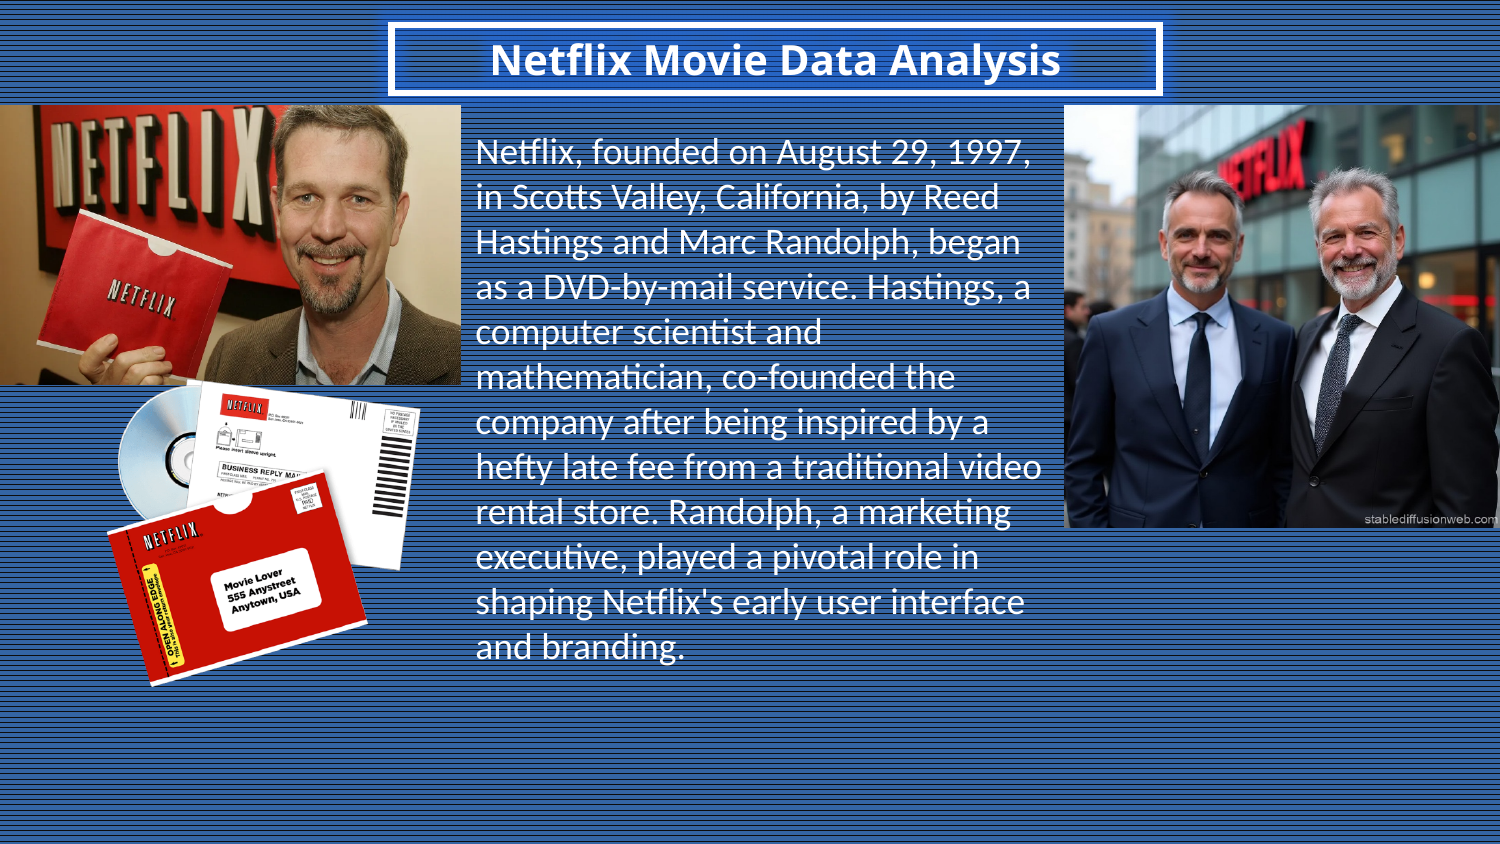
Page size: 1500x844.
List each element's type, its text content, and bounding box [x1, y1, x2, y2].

text_box Netflix, founded on August 29, 1997, in Scotts Valley, California, by Reed Hastings and Marc Randolph, began as a DVD-by-mail service. Hastings, a computer scientist and mathematician, co-founded the company after being inspired by a hefty late fee from a traditional video rental store. Randolph, a marketing executive, played a pivotal role in shaping Netflix's early user interface and branding. [461, 119, 1065, 675]
picture [0, 105, 496, 688]
text_box Netflix Movie Data Analysis [391, 24, 1160, 93]
picture [1064, 105, 1500, 528]
